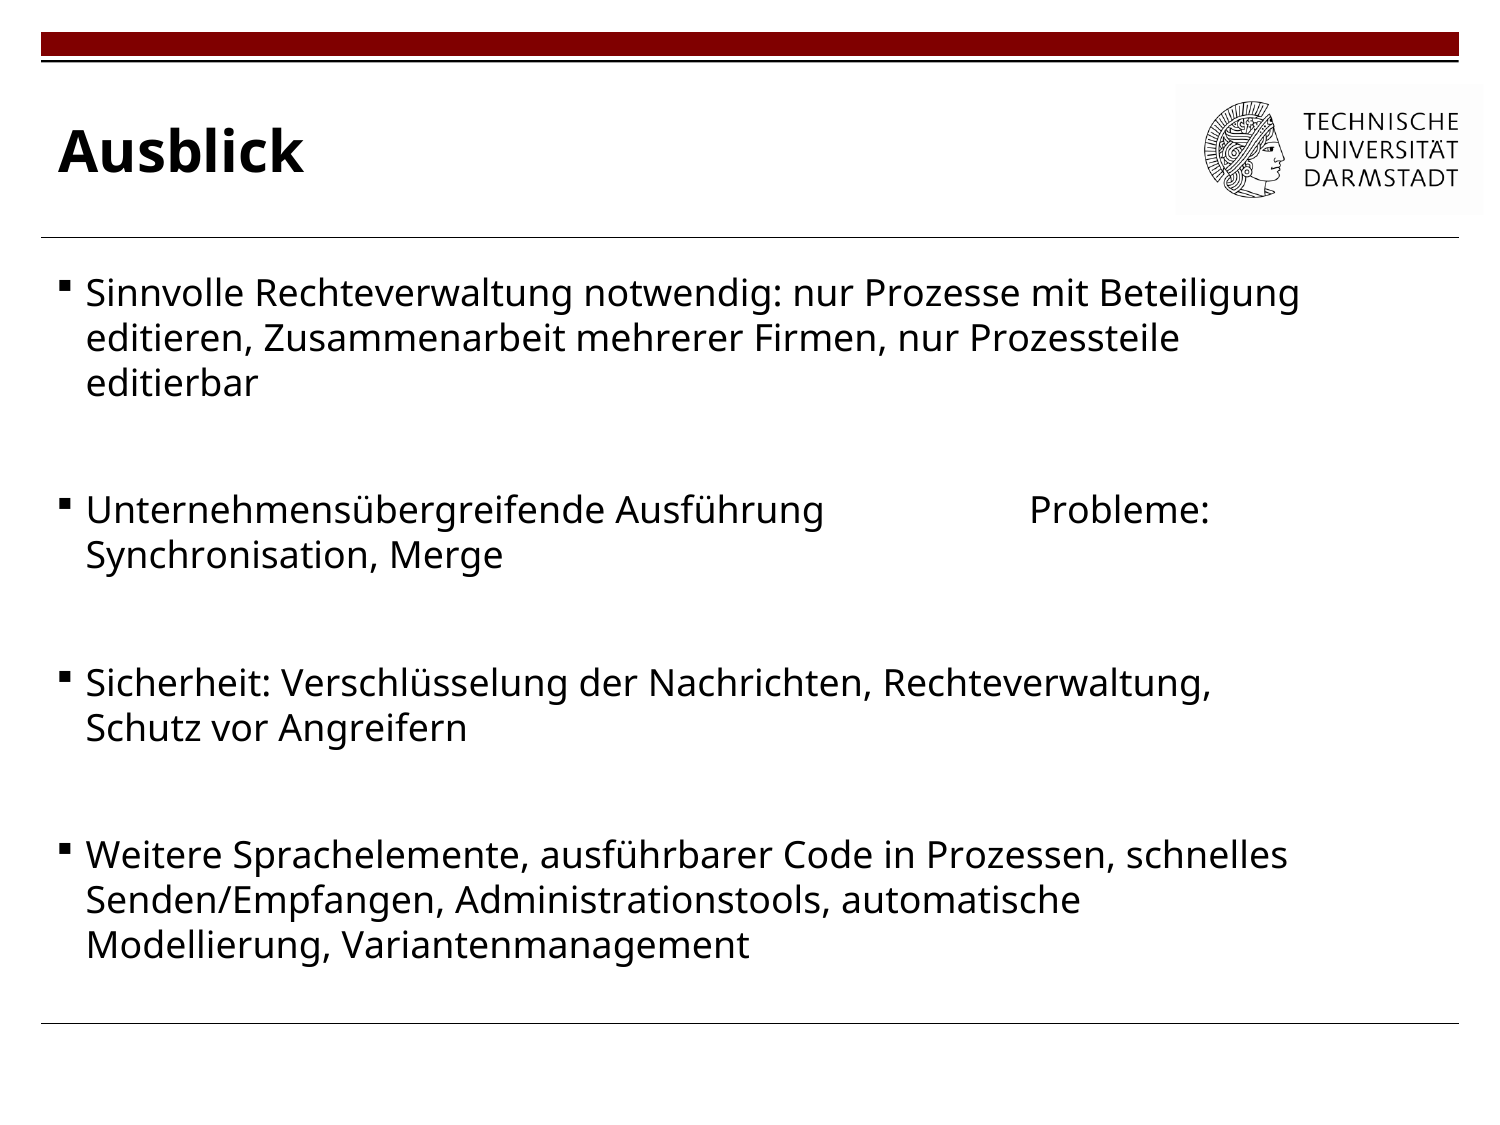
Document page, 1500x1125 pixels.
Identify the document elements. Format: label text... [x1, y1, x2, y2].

picture [1187, 84, 1484, 215]
title Ausblick [58, 80, 1187, 218]
list Sinnvolle Rechteverwaltung notwendig: nur Prozesse mit Beteiligung editieren, Zusammenarbeit mehrerer Firmen, nur Prozessteile editierbar Unternehmensübergreifende Ausführung Probleme: Synchronisation, Merge Sicherheit: Verschlüsselung der Nachrichten, Rechteverwaltung, Schutz vor Angreifern Weitere Sprachelemente, ausführbarer Code in Prozessen, schnelles Senden/Empfangen, Administrationstools, automatische Modellierung, Variantenmanagement [41, 261, 1329, 1125]
